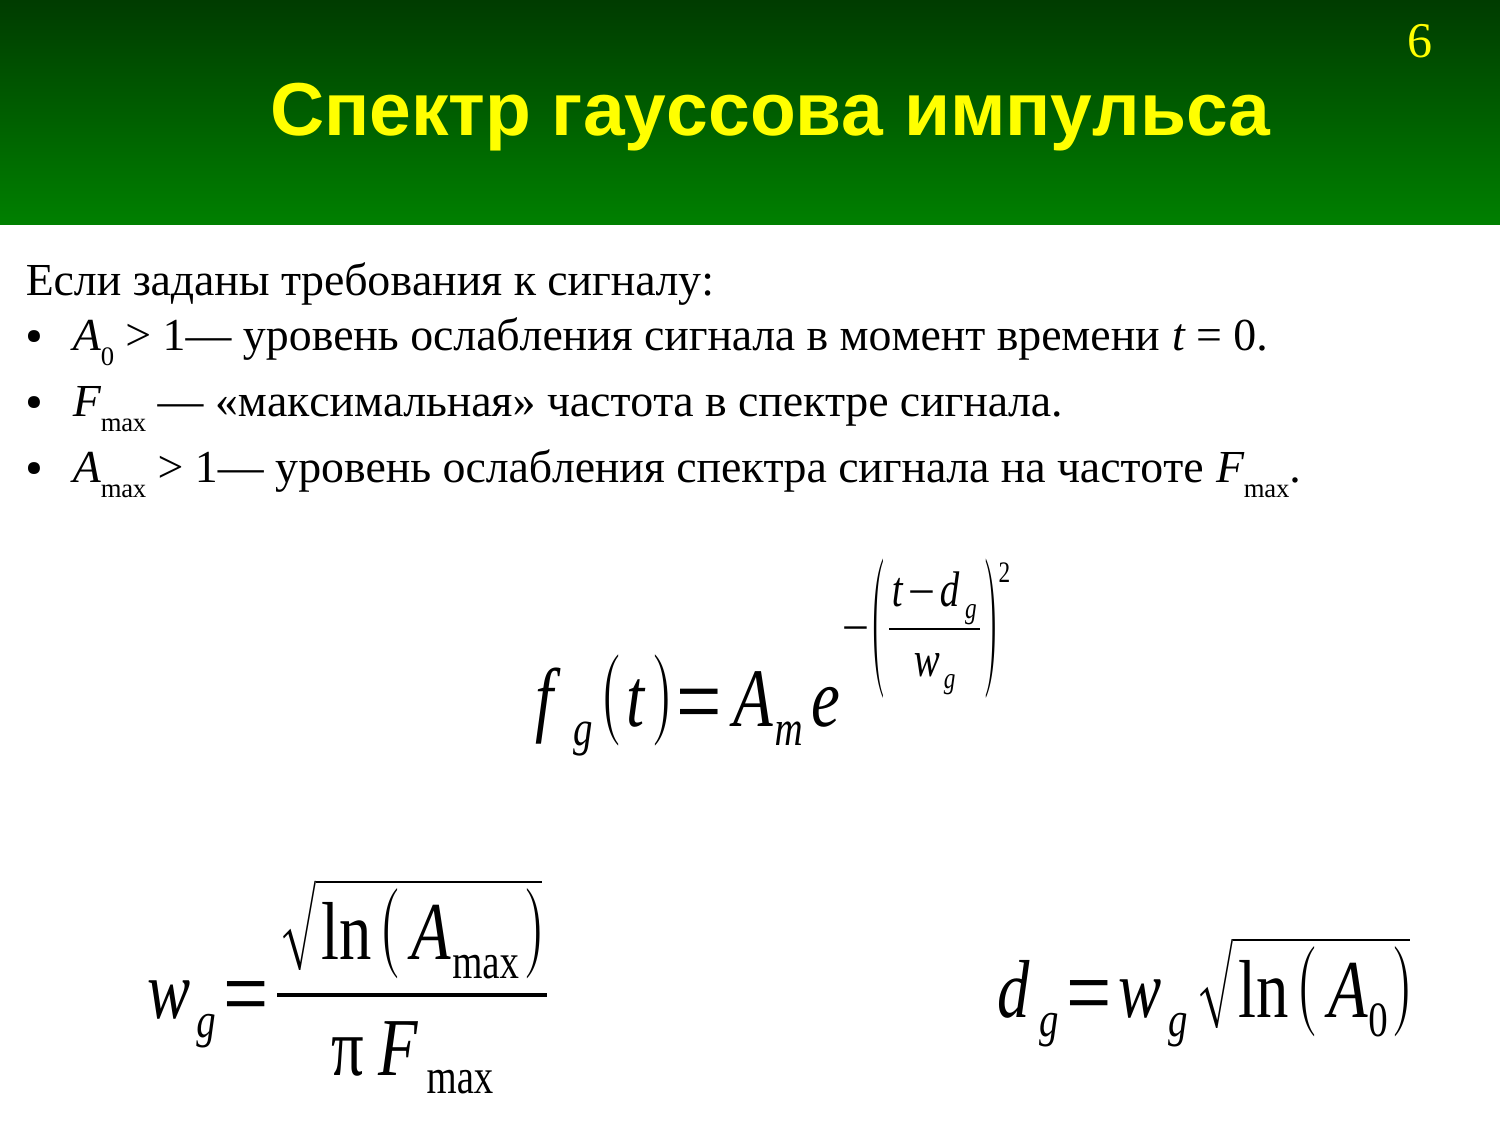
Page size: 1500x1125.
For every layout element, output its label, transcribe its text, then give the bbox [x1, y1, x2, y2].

chart [118, 876, 577, 1105]
title Спектр гауссова импульса [100, 7, 1441, 204]
chart [968, 934, 1441, 1047]
chart [494, 554, 1038, 756]
text_box Если заданы требования к сигналу: A0 > 1— уровень ослабления сигнала в момент времени t = 0. Fmax — «максимальная» частота в спектре сигнала. Amax > 1— уровень ослабления спектра сигнала на частоте Fmax. [11, 242, 1482, 518]
